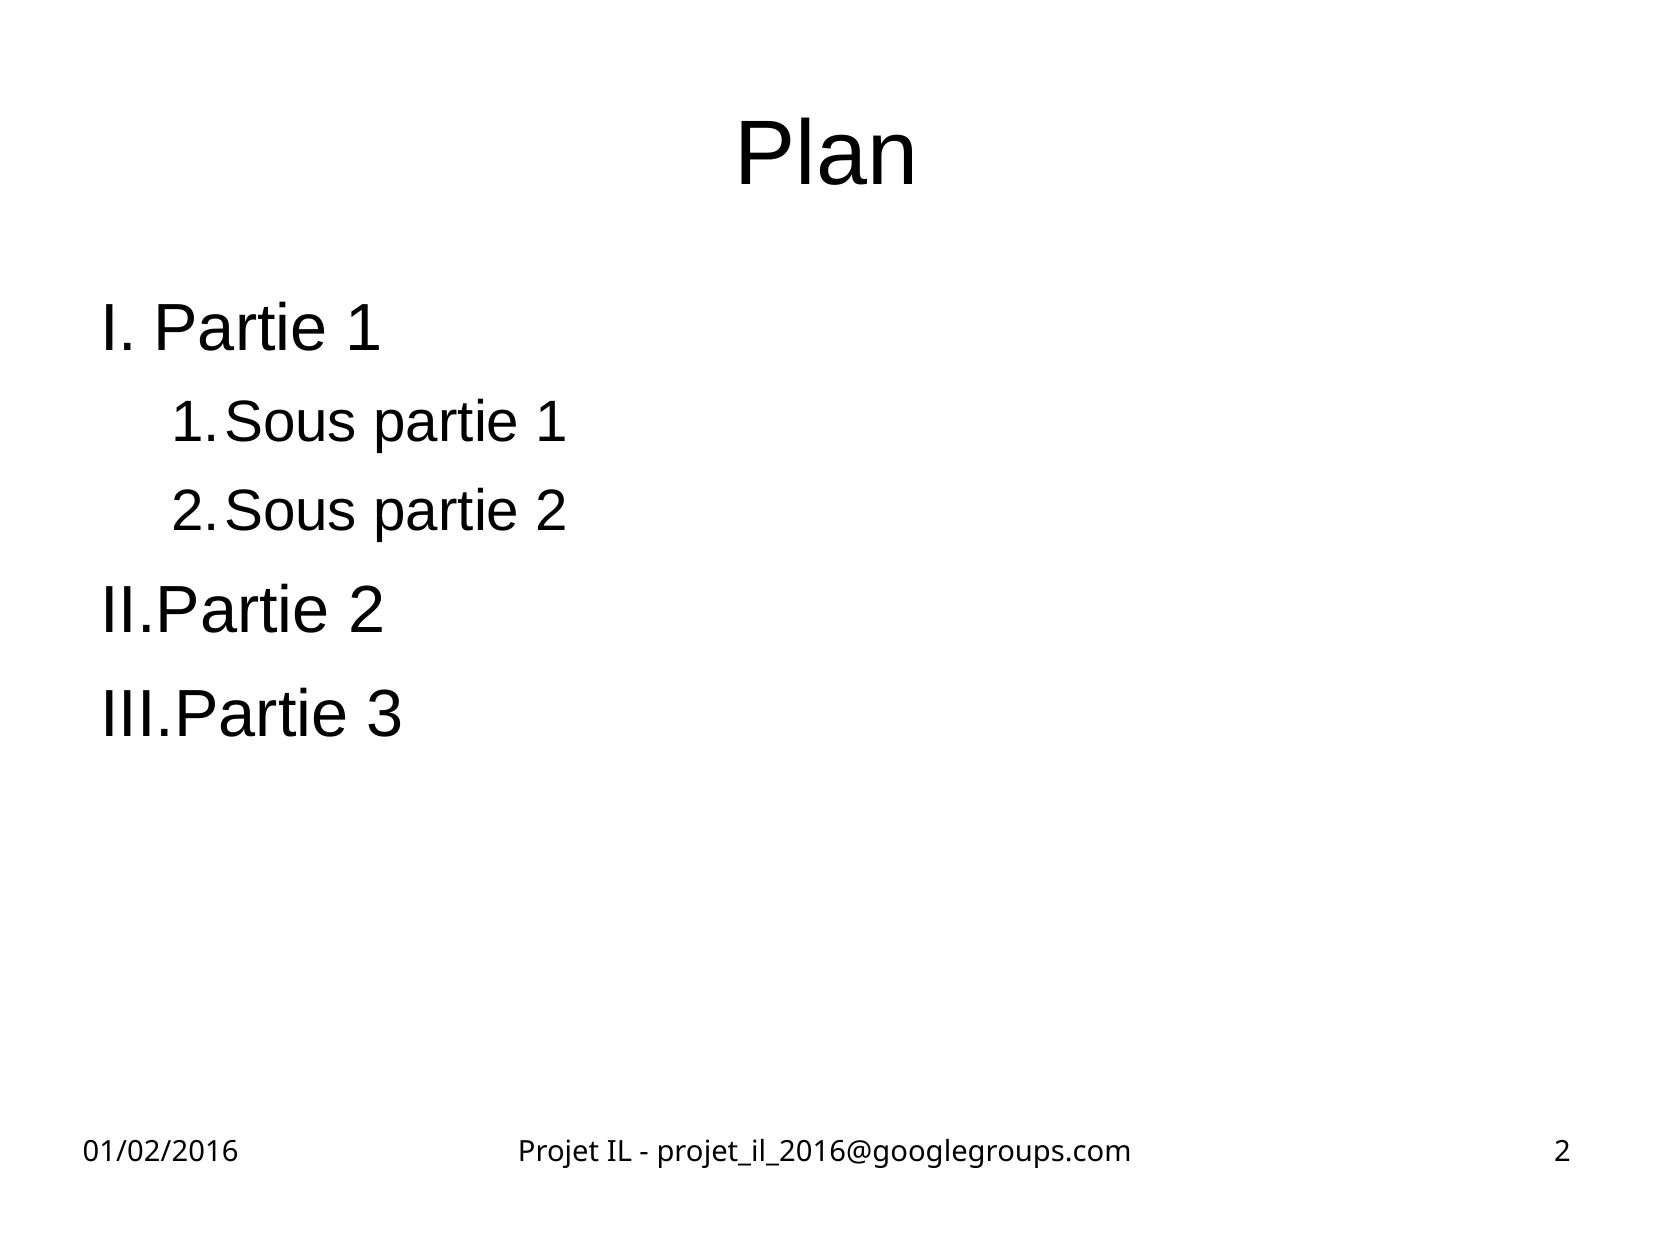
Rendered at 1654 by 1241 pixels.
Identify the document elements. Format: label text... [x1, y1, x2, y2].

list Partie 1 Sous partie 1 Sous partie 2 Partie 2 Partie 3 [82, 290, 1571, 1010]
title Plan [82, 49, 1571, 257]
